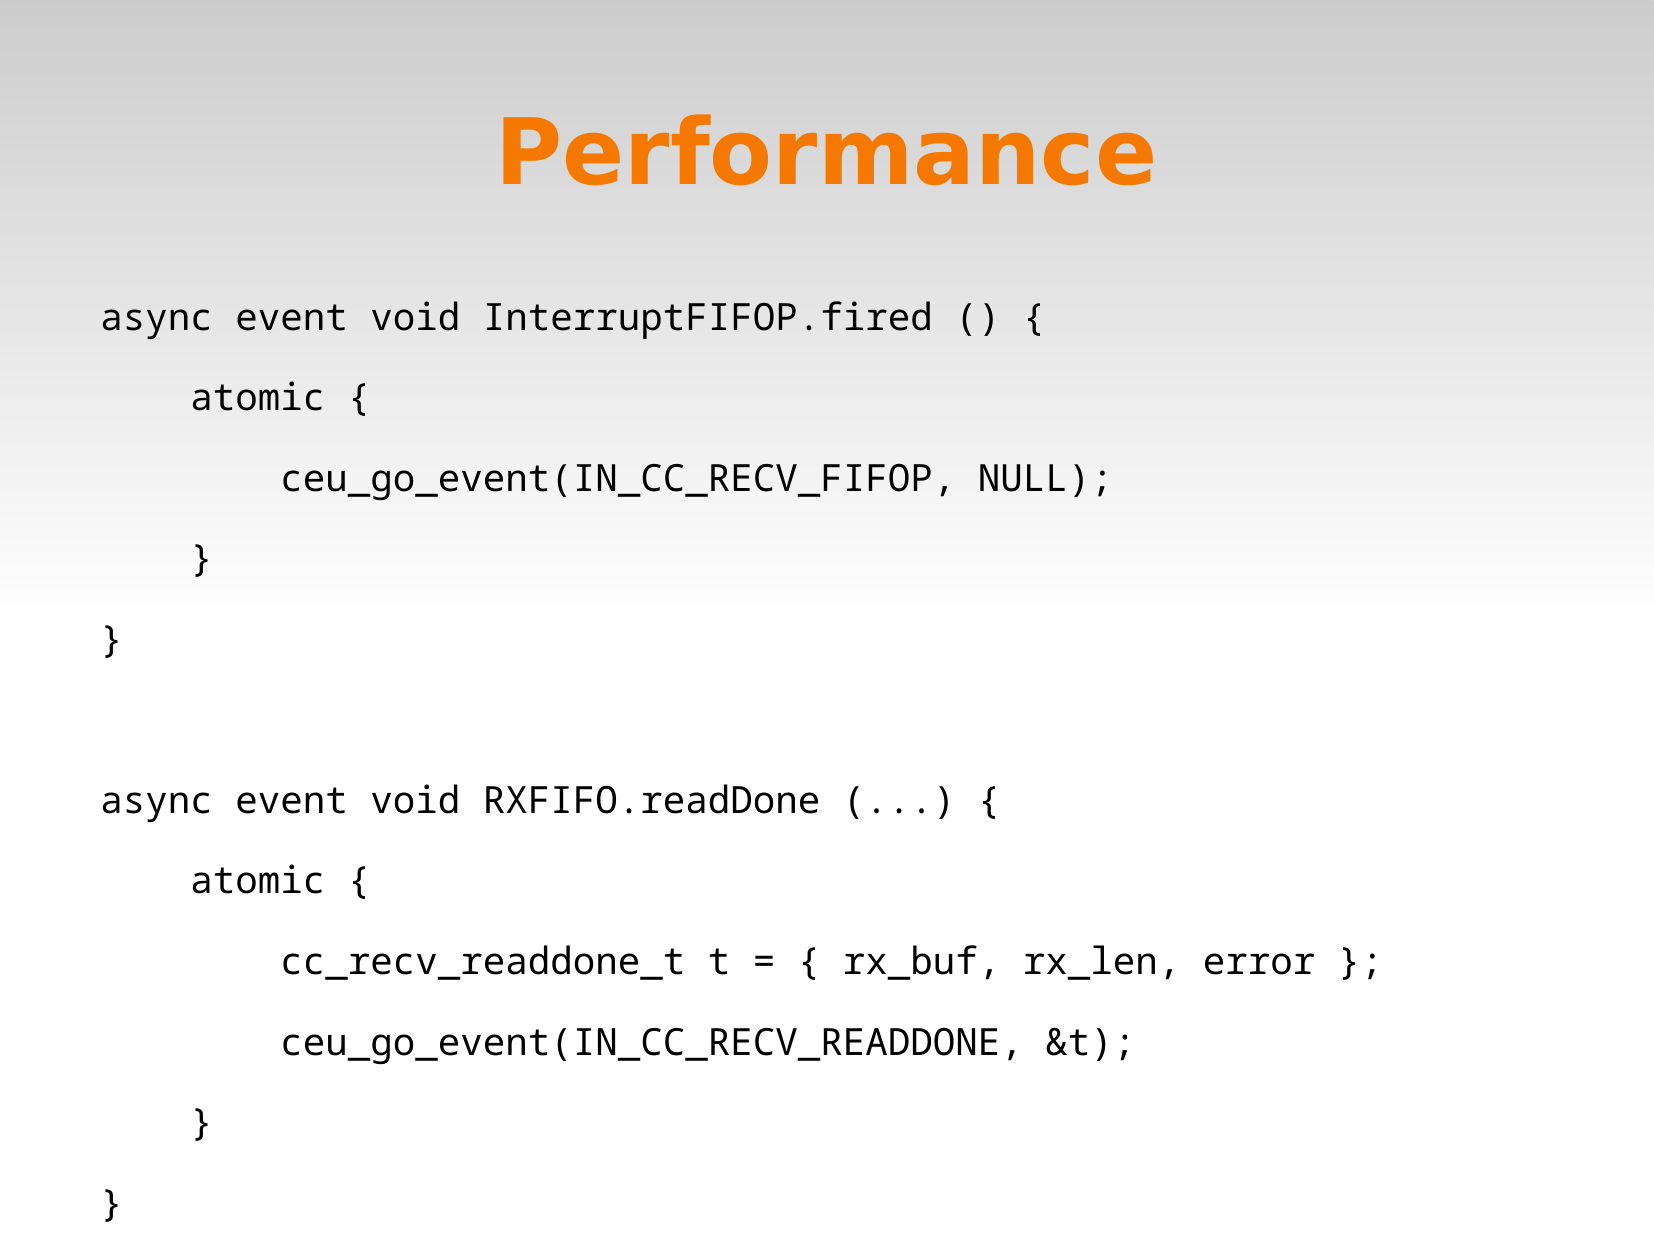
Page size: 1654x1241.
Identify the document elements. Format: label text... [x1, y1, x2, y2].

list async event void InterruptFIFOP.fired () { atomic { ceu_go_event(IN_CC_RECV_FIFOP, NULL); } } async event void RXFIFO.readDone (...) { atomic { cc_recv_readdone_t t = { rx_buf, rx_len, error }; ceu_go_event(IN_CC_RECV_READDONE, &t); } } [82, 290, 1571, 1211]
title Performance [82, 49, 1571, 257]
